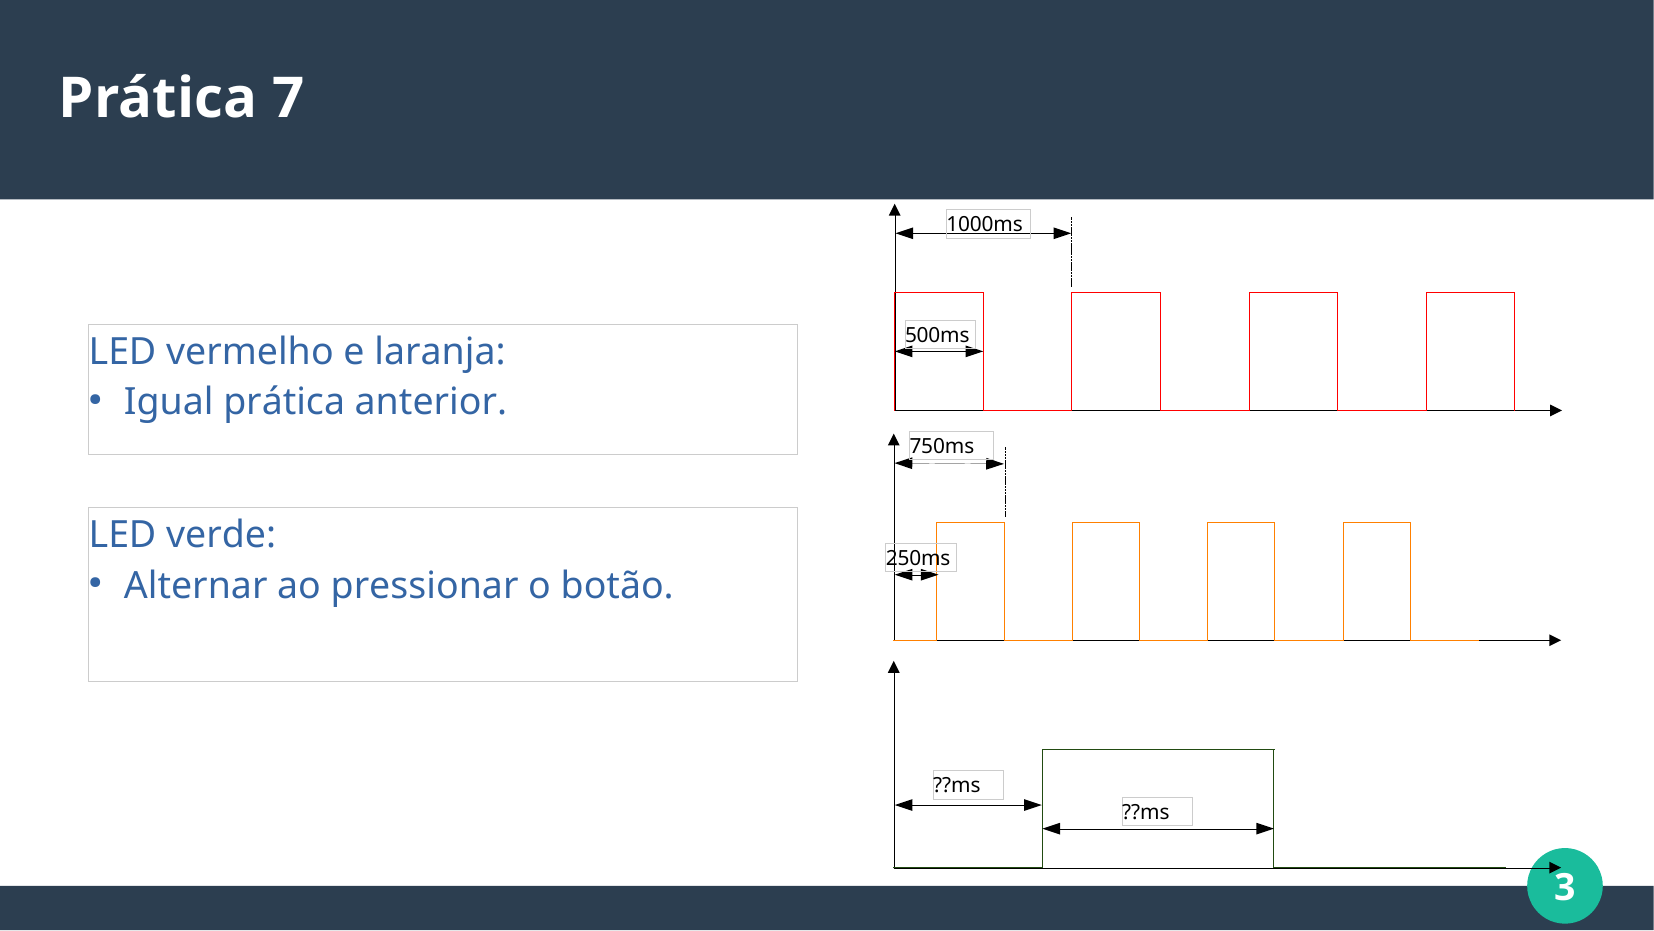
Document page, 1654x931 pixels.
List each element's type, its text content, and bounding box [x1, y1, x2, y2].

text_box LED verde: Alternar ao pressionar o botão. [88, 507, 798, 682]
text_box LED vermelho e laranja: Igual prática anterior. [88, 324, 798, 455]
text_box 750ms [909, 431, 994, 456]
text_box 1000ms [946, 209, 1031, 235]
text_box ??ms [933, 770, 1004, 796]
text_box 500ms [905, 320, 976, 345]
title Prática 7 [59, 37, 1595, 155]
text_box 250ms [885, 543, 957, 568]
text_box ??ms [1122, 797, 1193, 822]
